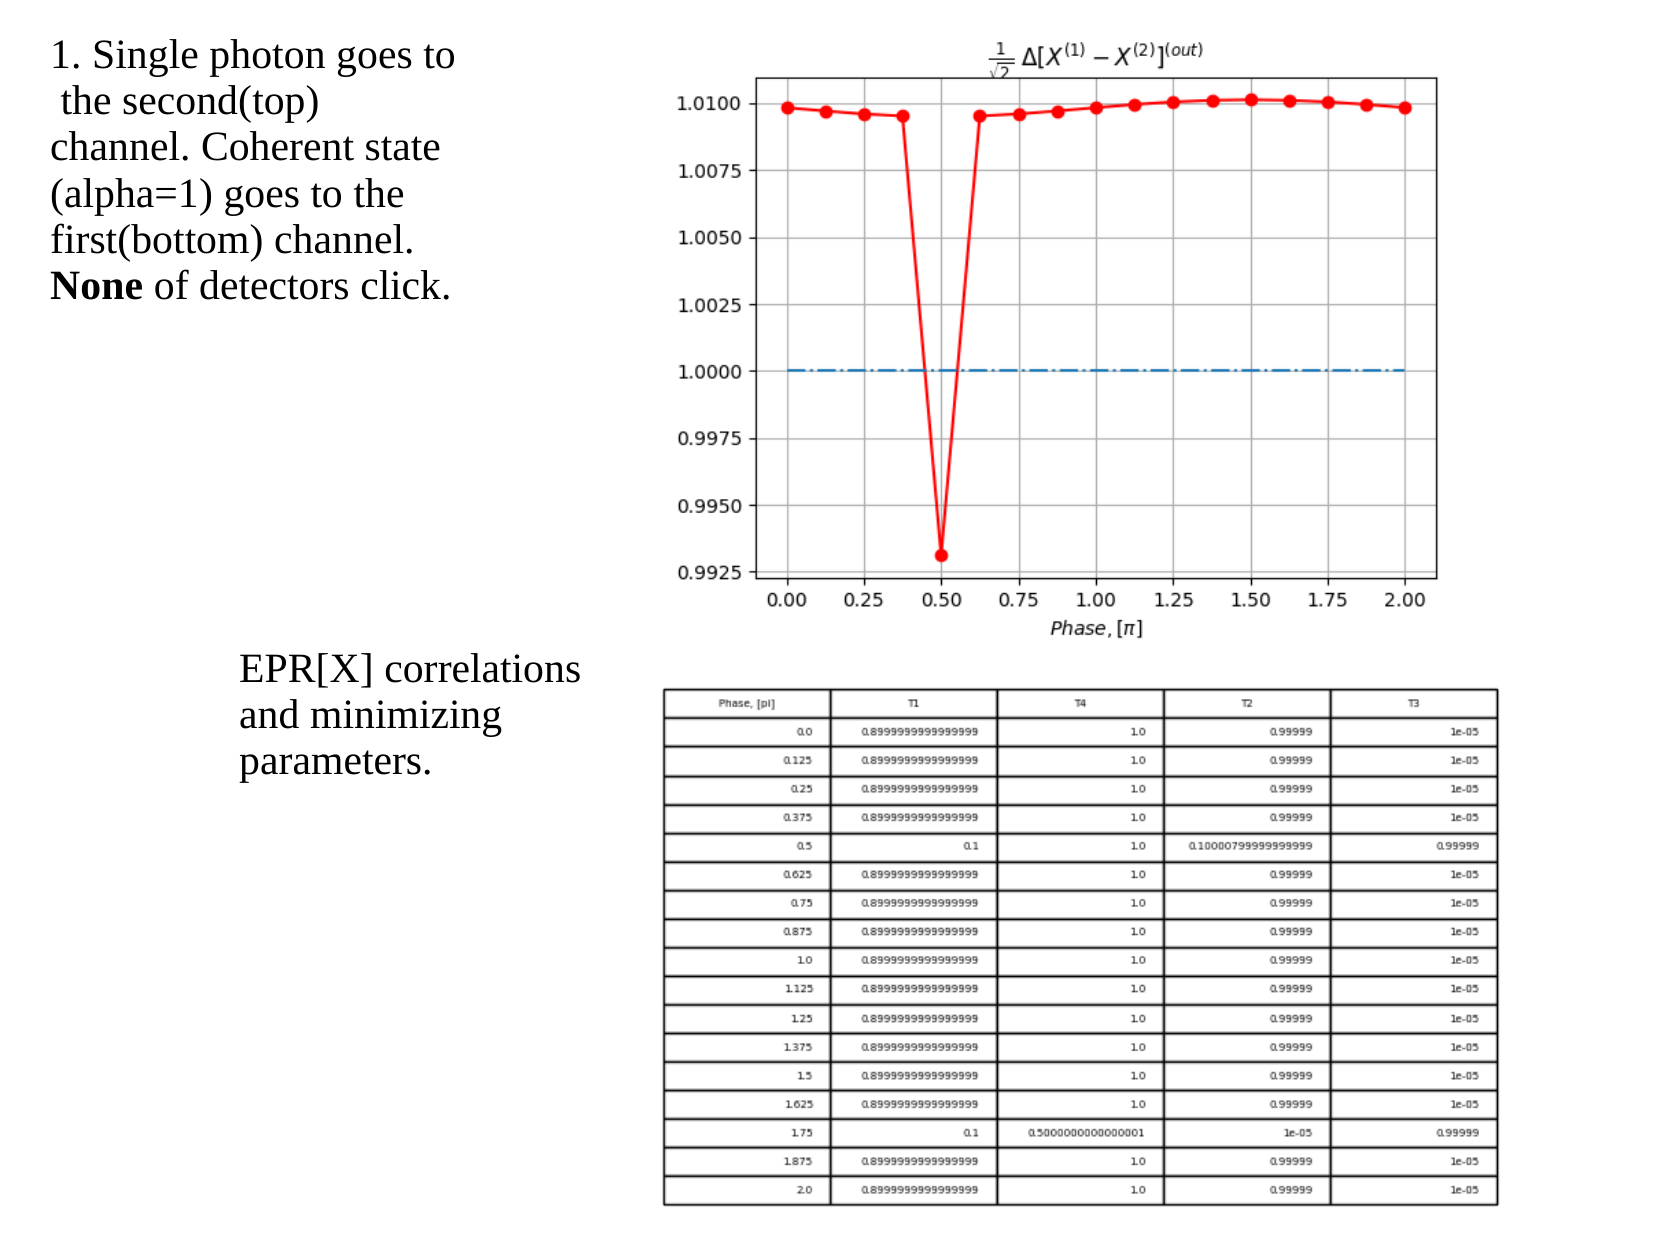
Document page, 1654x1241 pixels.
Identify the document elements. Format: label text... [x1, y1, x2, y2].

picture [563, 0, 1524, 1241]
text_box 1. Single photon goes to the second(top) channel. Coherent state (alpha=1) goes to the first(bottom) channel. None of detectors click. [35, 23, 473, 378]
text_box EPR[X] correlations and minimizing parameters. [224, 637, 563, 792]
